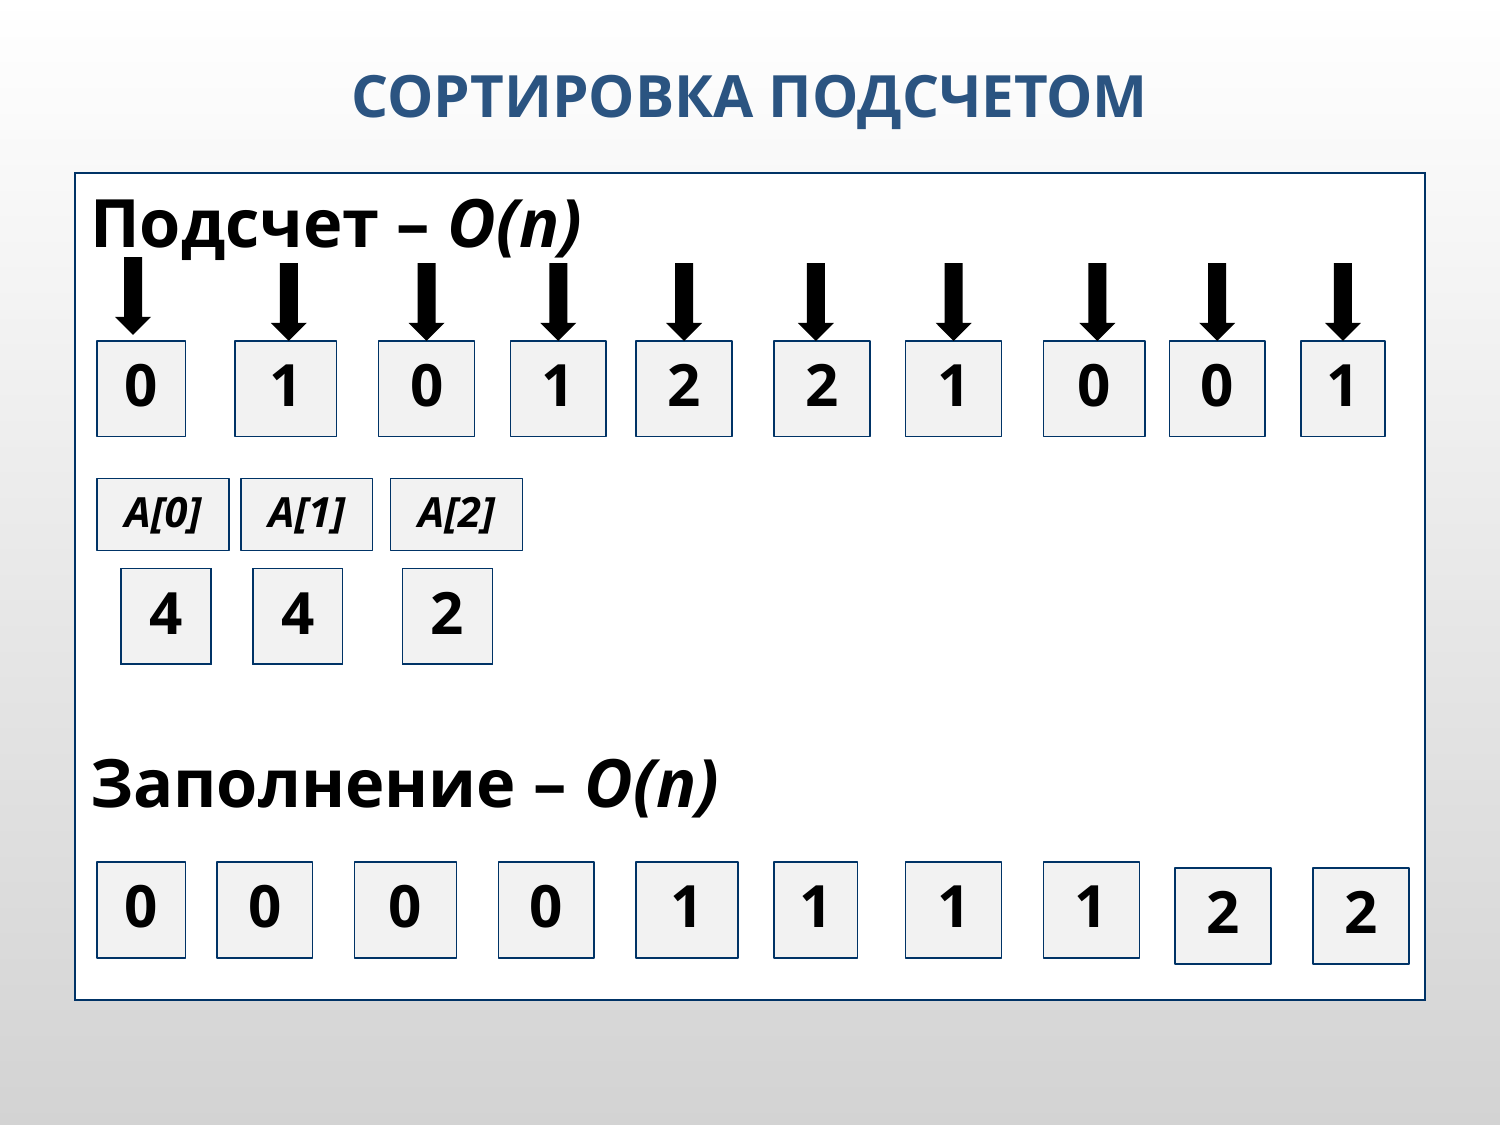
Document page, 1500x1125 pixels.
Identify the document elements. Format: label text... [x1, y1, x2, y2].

text_box 1 [1043, 861, 1140, 958]
text_box [797, 263, 834, 341]
text_box 4 [121, 568, 211, 665]
text_box 0 [97, 340, 186, 437]
list Подсчет – O(n) Заполнение – O(n) [75, 173, 1425, 1000]
text_box [666, 263, 703, 341]
text_box A[1] [240, 478, 373, 551]
text_box 2 [773, 340, 870, 437]
text_box 0 [97, 861, 186, 958]
text_box 1 [905, 340, 1002, 437]
text_box 2 [636, 340, 732, 437]
text_box 2 [1313, 867, 1409, 964]
text_box [540, 263, 577, 341]
text_box [270, 263, 307, 341]
text_box 2 [1175, 867, 1272, 964]
text_box 0 [1169, 340, 1266, 437]
text_box 1 [773, 861, 858, 958]
text_box A[0] [97, 478, 229, 551]
text_box 1 [636, 861, 738, 958]
text_box 0 [498, 861, 595, 958]
text_box 1 [234, 340, 337, 437]
text_box [1199, 263, 1236, 341]
text_box 0 [1043, 340, 1146, 437]
text_box [1325, 263, 1361, 341]
text_box 2 [402, 568, 493, 665]
text_box 4 [252, 568, 343, 665]
text_box 0 [216, 861, 313, 958]
text_box 0 [354, 861, 457, 958]
text_box A[2] [390, 478, 523, 551]
text_box [1079, 263, 1116, 341]
text_box 1 [1300, 340, 1385, 437]
text_box [408, 263, 445, 341]
text_box 1 [510, 340, 607, 437]
text_box [935, 263, 972, 341]
text_box 1 [905, 861, 1002, 958]
title СОРТИРОВКА ПОДСЧЕТОМ [75, 62, 1425, 126]
text_box 0 [378, 340, 475, 437]
text_box [115, 257, 152, 335]
